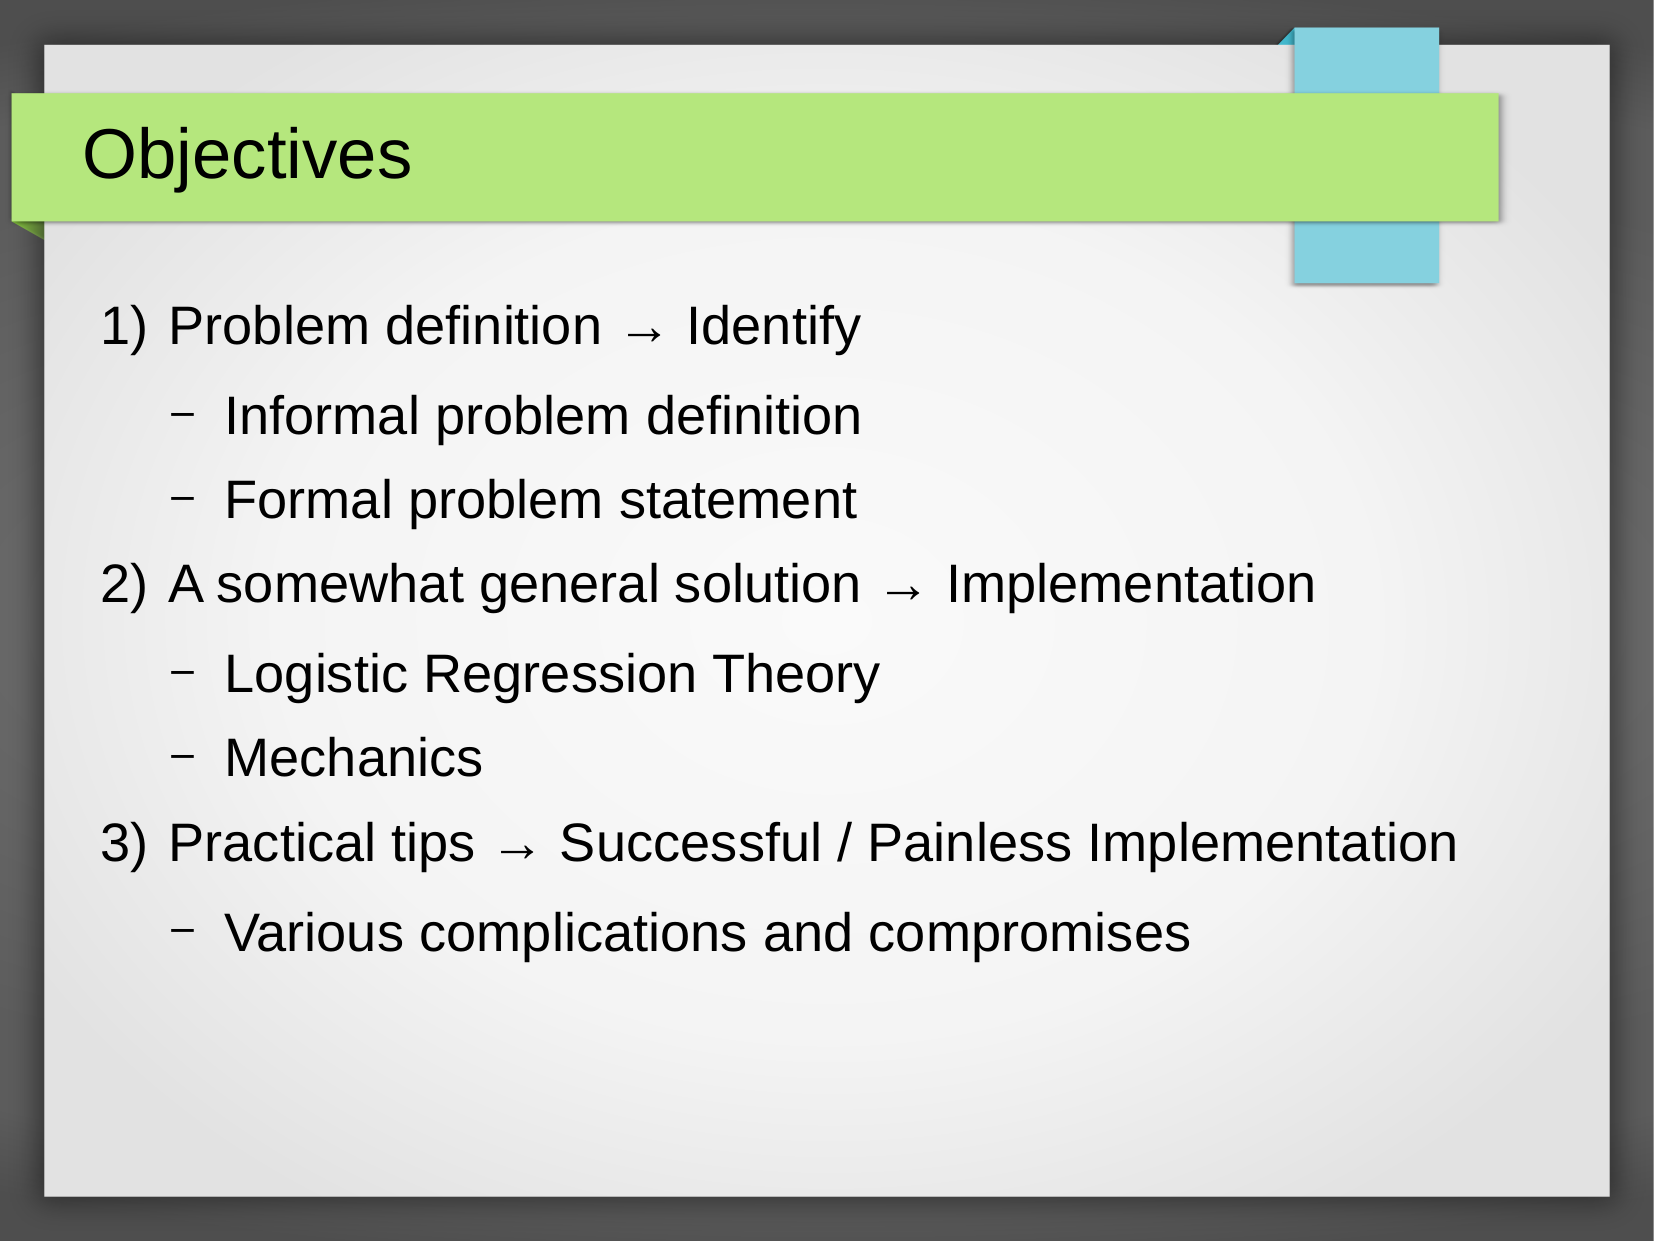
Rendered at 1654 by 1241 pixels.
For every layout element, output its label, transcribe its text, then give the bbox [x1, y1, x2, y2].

picture [0, 0, 1654, 1241]
title Objectives [82, 94, 1264, 213]
list Problem definition → Identify Informal problem definition Formal problem statement A somewhat general solution → Implementation Logistic Regression Theory Mechanics Practical tips → Successful / Painless Implementation Various complications and compromises [82, 295, 1571, 1015]
